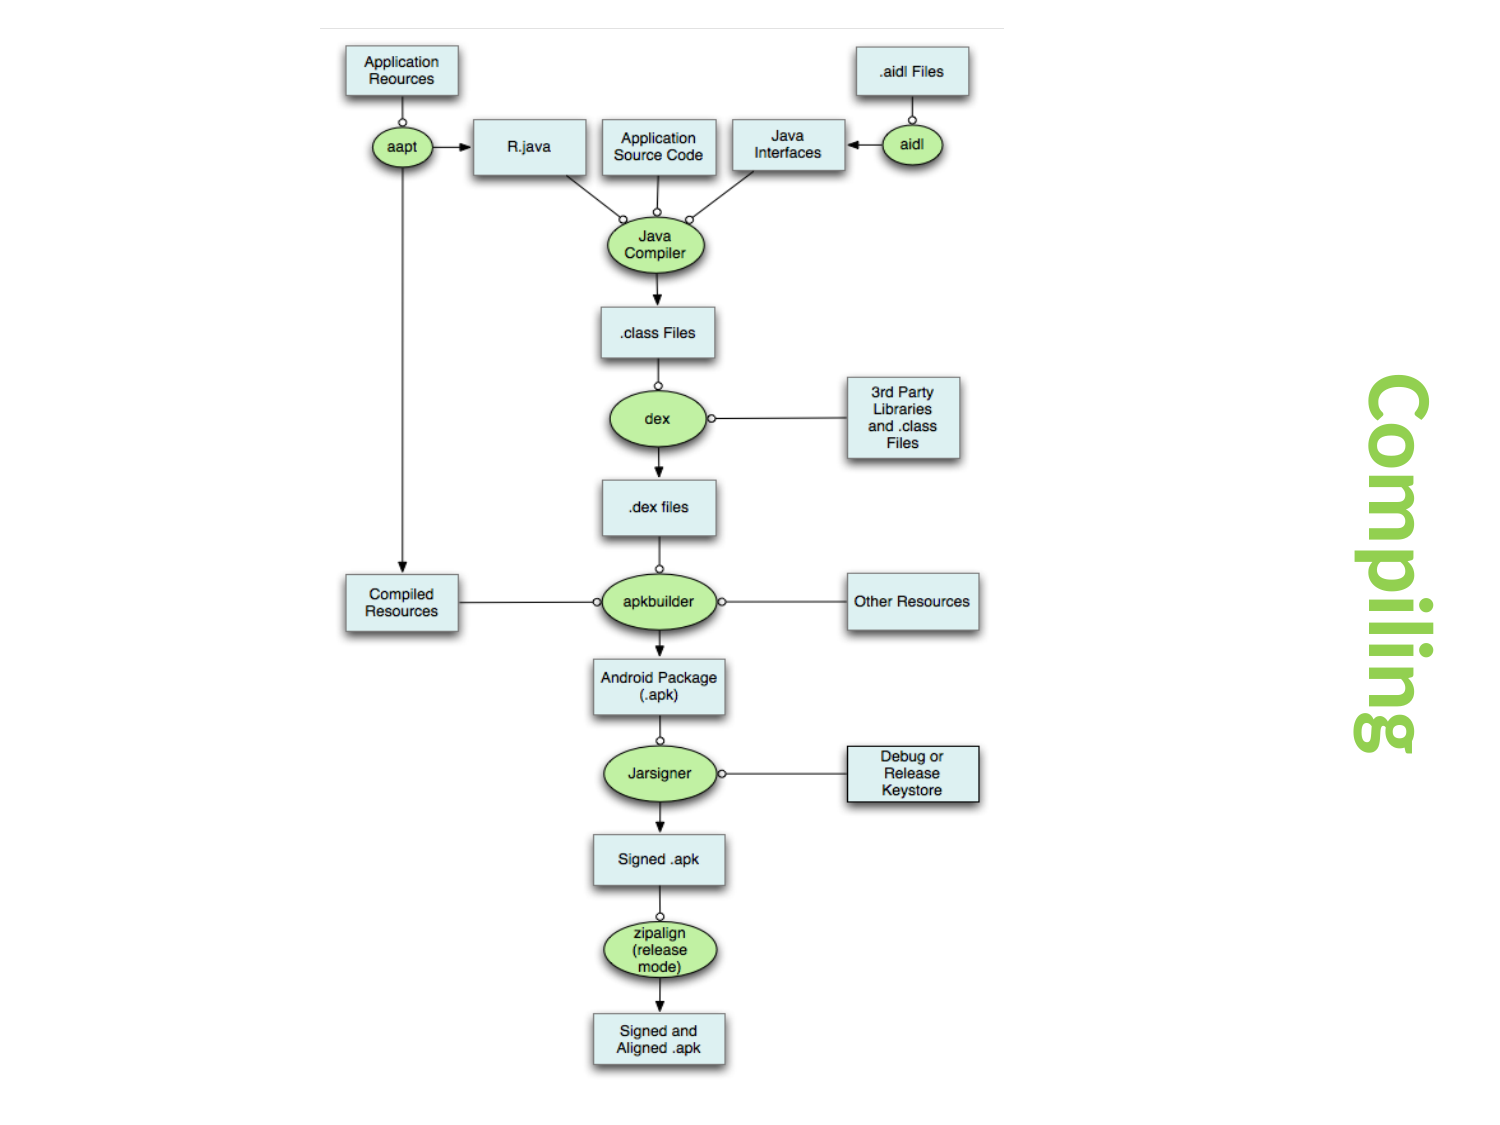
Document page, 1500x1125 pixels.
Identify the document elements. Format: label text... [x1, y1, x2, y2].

picture [320, 26, 1004, 1093]
title Compiling [1312, 116, 1500, 1012]
